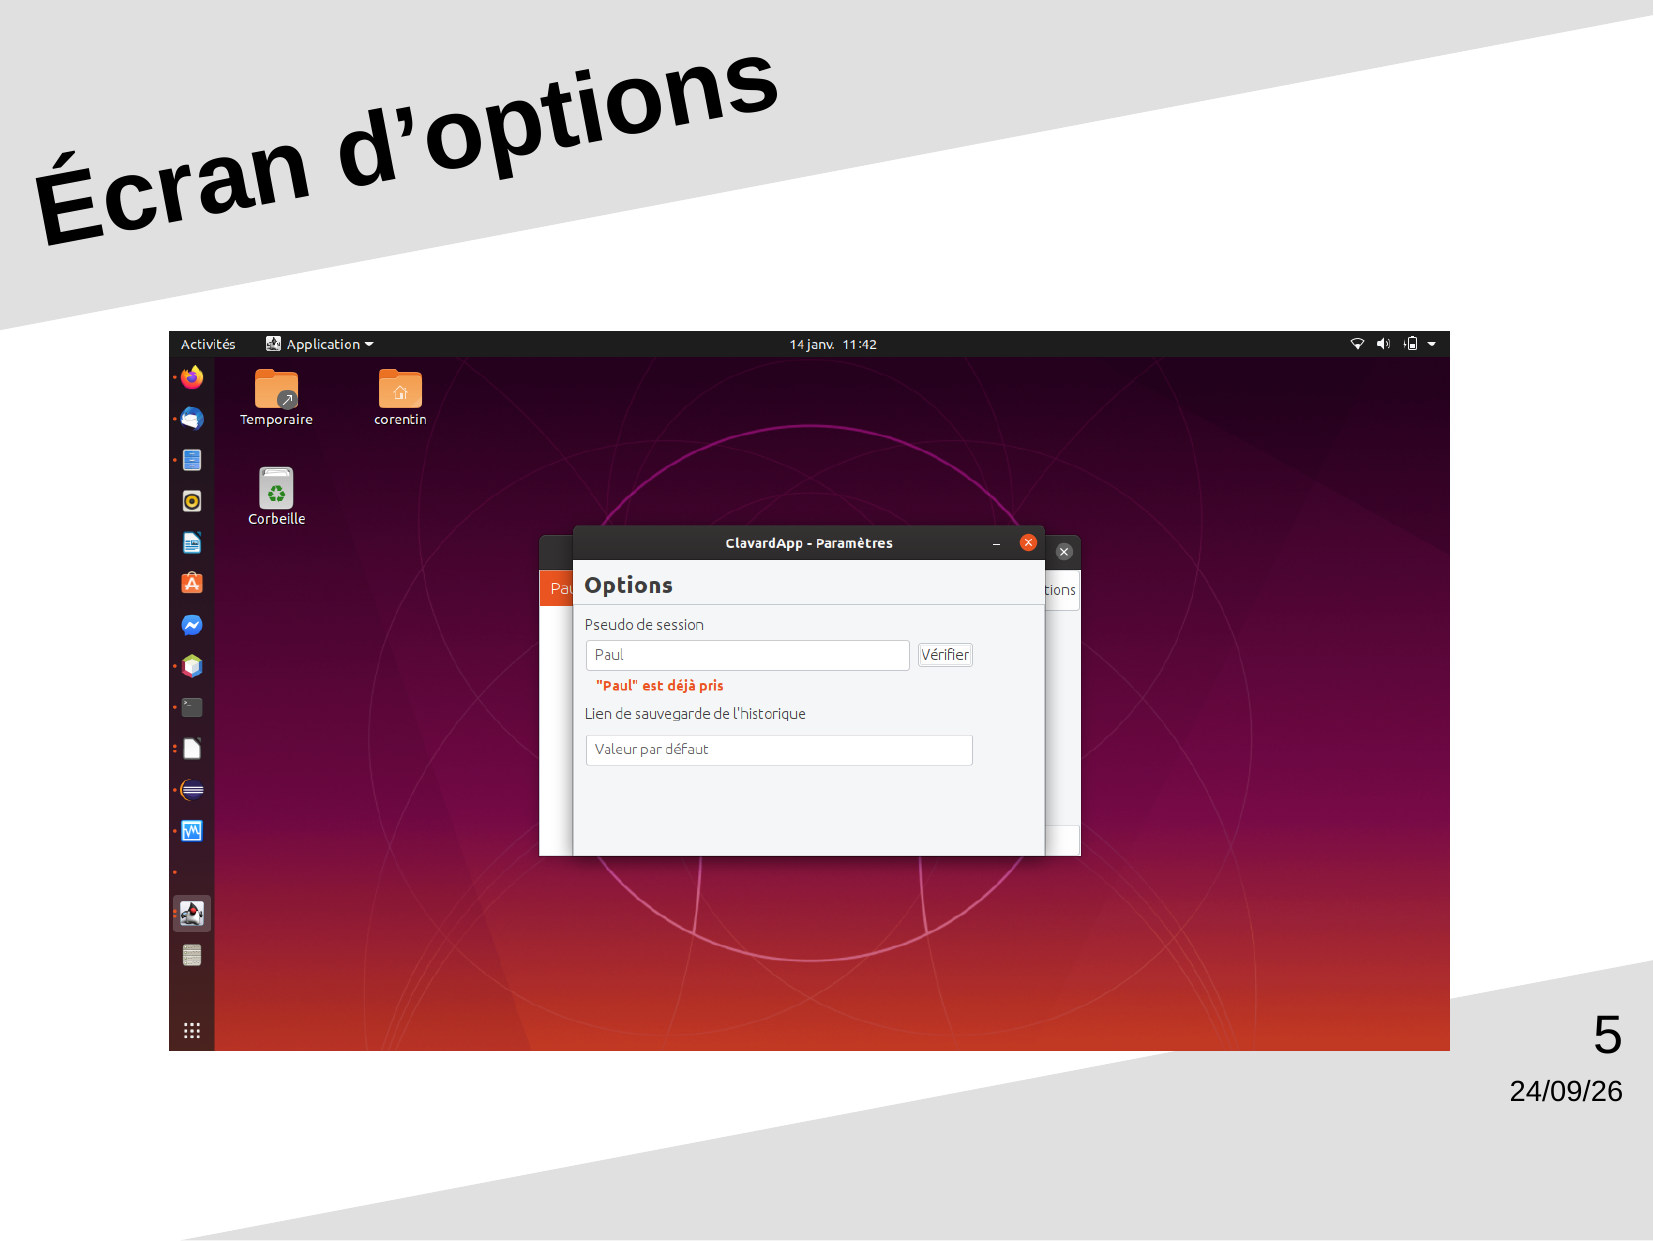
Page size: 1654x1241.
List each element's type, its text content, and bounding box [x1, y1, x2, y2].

title Écran d’options [16, 0, 1518, 315]
picture [169, 331, 1450, 1051]
